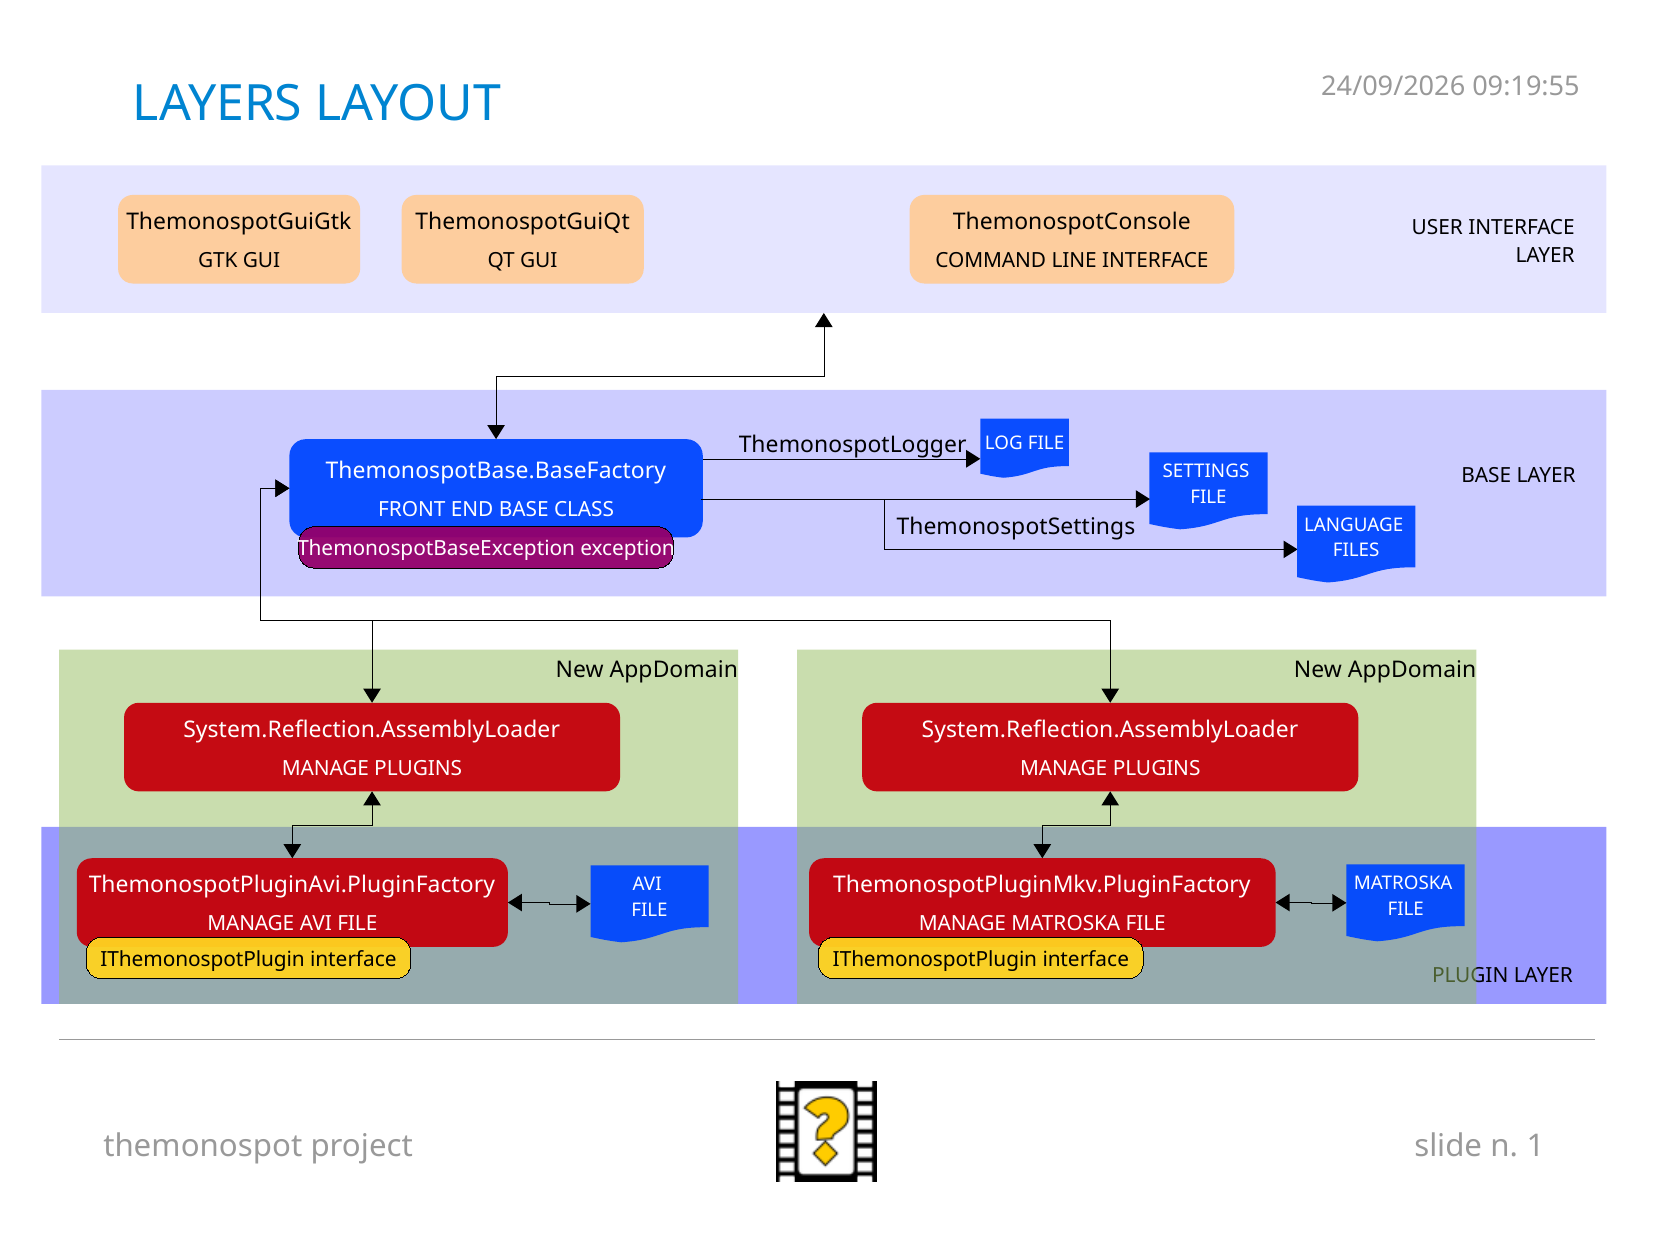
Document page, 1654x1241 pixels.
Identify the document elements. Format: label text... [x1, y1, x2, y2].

text_box ThemonospotBaseException exception [298, 526, 674, 569]
text_box IThemonospotPlugin interface [86, 937, 411, 979]
text_box ThemonospotGuiQt QT GUI [401, 194, 644, 284]
picture [776, 1081, 877, 1182]
text_box New AppDomain [1279, 645, 1481, 689]
text_box ThemonospotPluginAvi.PluginFactory MANAGE AVI FILE [76, 858, 508, 947]
text_box MATROSKA FILE [1346, 864, 1465, 942]
text_box New AppDomain [540, 645, 743, 689]
text_box ThemonospotSettings [881, 502, 1136, 546]
text_box [41, 649, 1607, 1004]
text_box [41, 165, 1607, 313]
text_box [41, 389, 496, 597]
text_box ThemonospotBase.BaseFactory FRONT END BASE CLASS [289, 439, 703, 538]
text_box AVI FILE [590, 865, 709, 943]
text_box SETTINGS FILE [1149, 452, 1268, 530]
text_box ThemonospotLogger [724, 421, 966, 464]
text_box ThemonospotGuiGtk GTK GUI [118, 194, 361, 284]
text_box 14/11/2009 19.41.19 [1210, 59, 1595, 107]
text_box LANGUAGE FILES [1297, 505, 1416, 583]
text_box BASE LAYER [1446, 452, 1604, 493]
text_box USER INTERFACE LAYER [1396, 204, 1606, 271]
text_box LAYERS LAYOUT [118, 59, 551, 135]
text_box System.Reflection.AssemblyLoader MANAGE PLUGINS [862, 702, 1359, 792]
text_box slide n. <numero> [1399, 1115, 1589, 1206]
text_box [261, 389, 1607, 597]
text_box ThemonospotPluginMkv.PluginFactory MANAGE MATROSKA FILE [809, 858, 1276, 947]
text_box LOG FILE [980, 418, 1069, 478]
text_box System.Reflection.AssemblyLoader MANAGE PLUGINS [124, 702, 621, 792]
text_box ThemonospotConsole COMMAND LINE INTERFACE [909, 194, 1235, 284]
text_box IThemonospotPlugin interface [818, 937, 1144, 979]
text_box PLUGIN LAYER [1477, 952, 1597, 994]
text_box themonospot project [88, 1115, 473, 1168]
